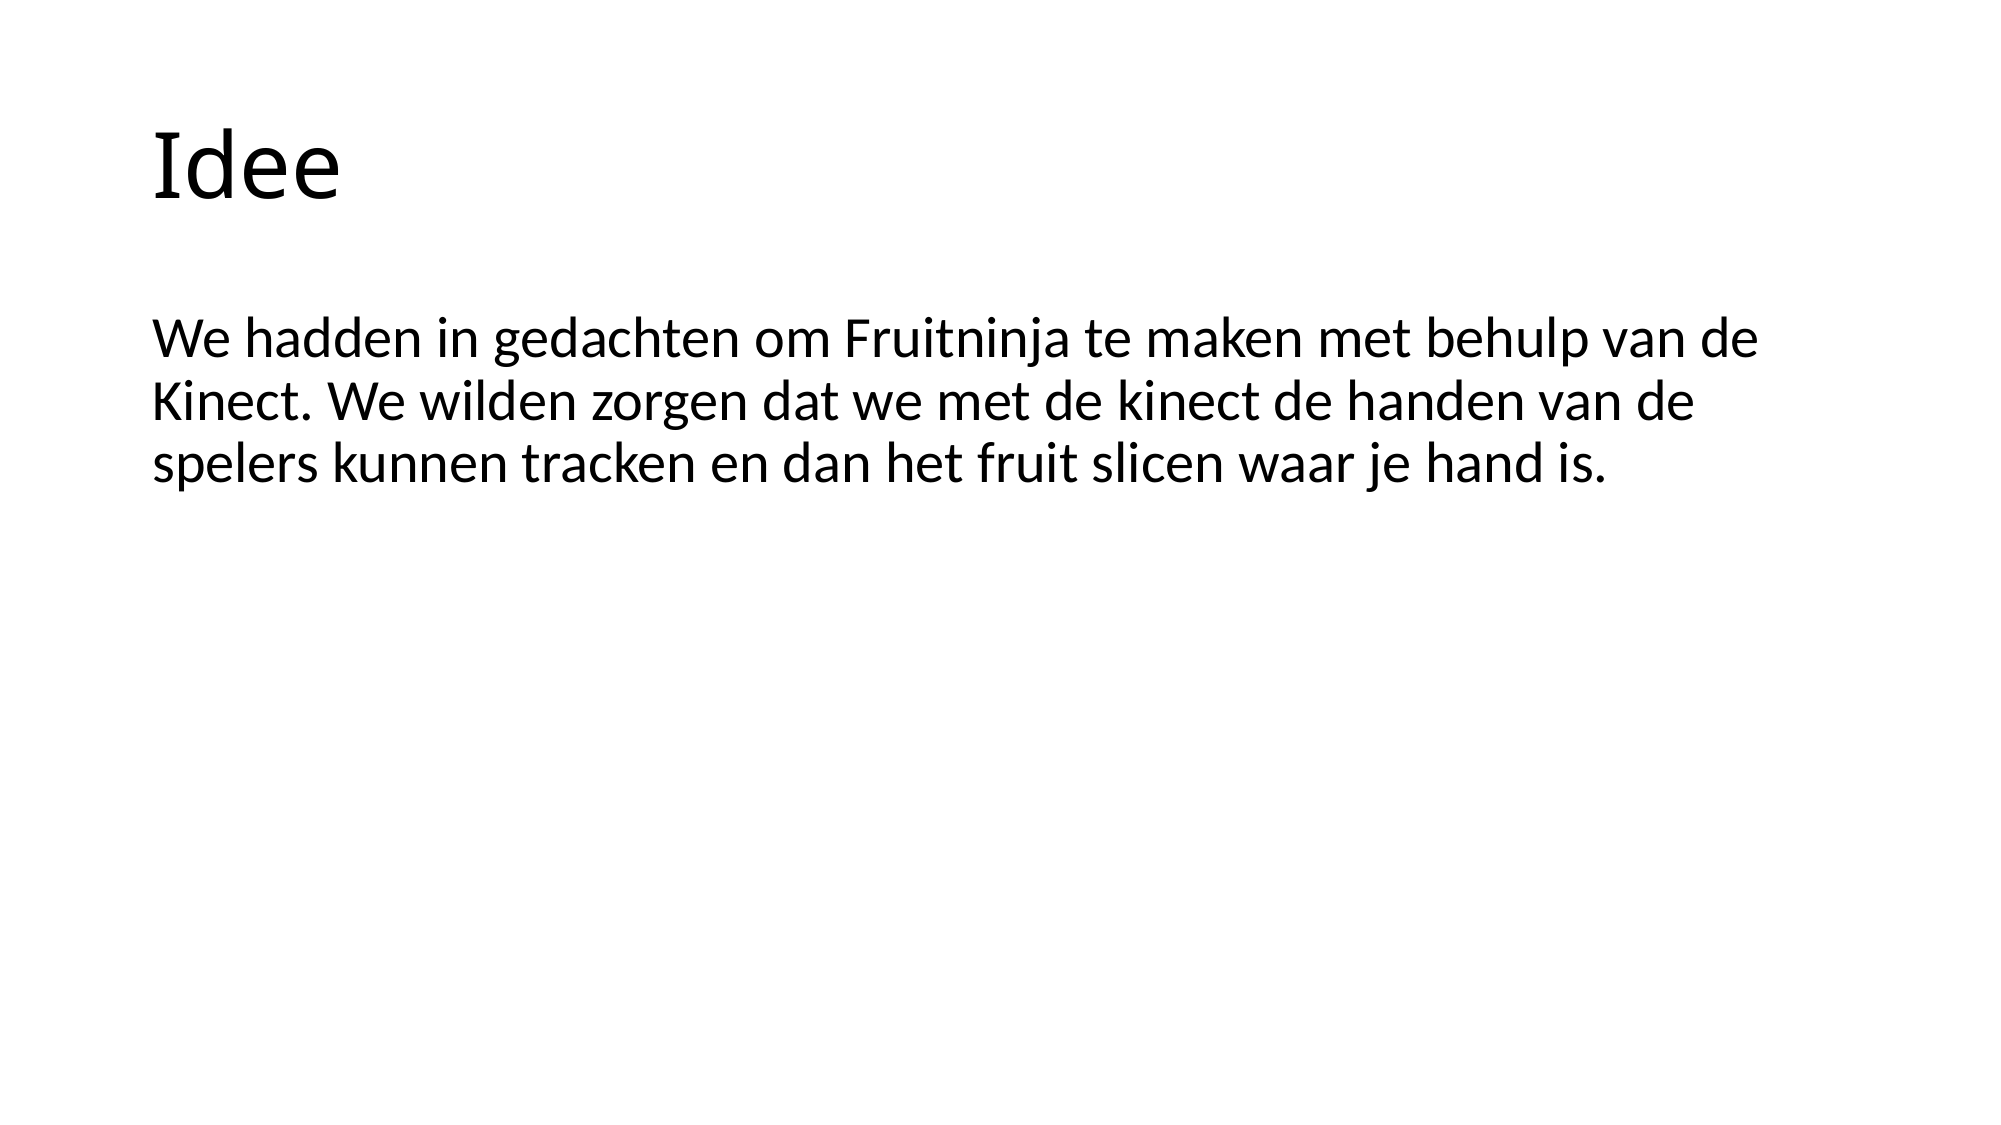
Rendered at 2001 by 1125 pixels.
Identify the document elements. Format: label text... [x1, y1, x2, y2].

title Idee [137, 59, 1863, 278]
list We hadden in gedachten om Fruitninja te maken met behulp van de Kinect. We wilden zorgen dat we met de kinect de handen van de spelers kunnen tracken en dan het fruit slicen waar je hand is. [137, 299, 1863, 1014]
